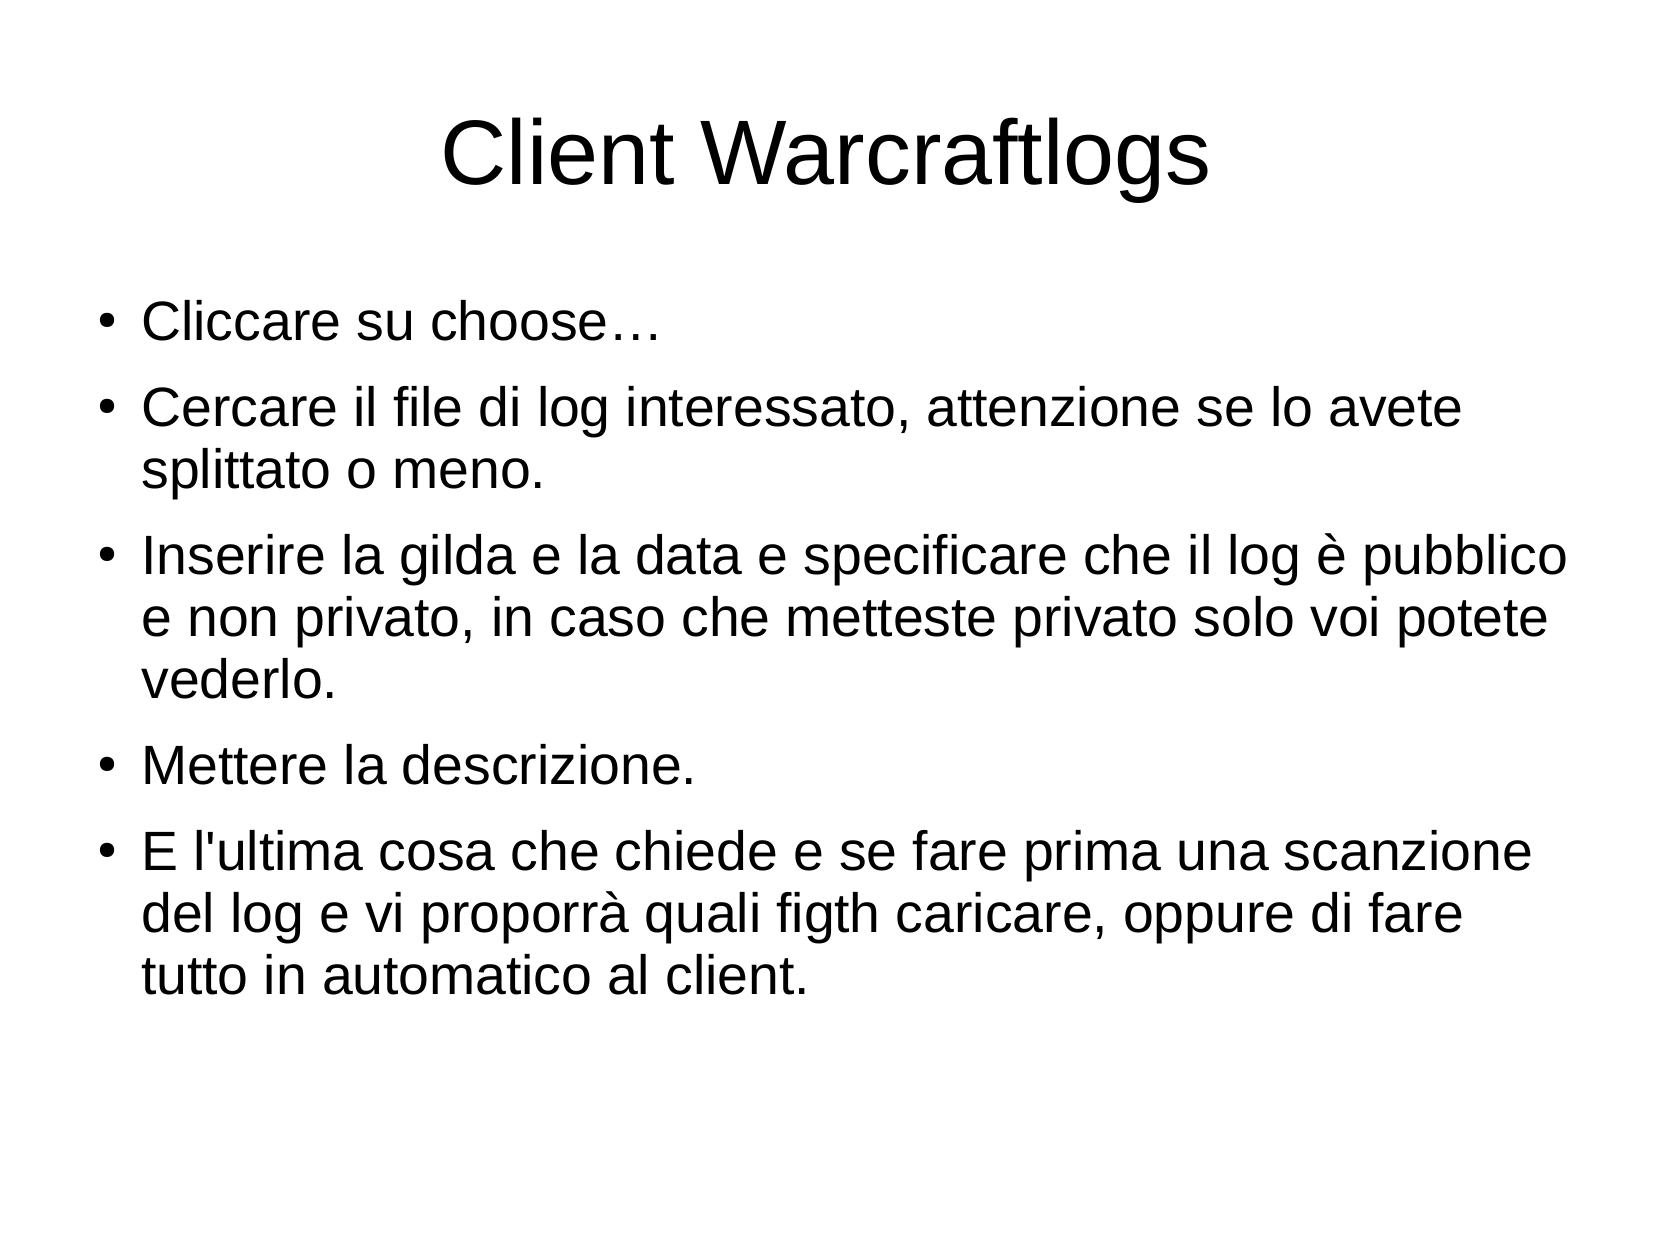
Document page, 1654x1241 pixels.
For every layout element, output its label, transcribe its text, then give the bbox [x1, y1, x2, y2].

title Client Warcraftlogs [82, 49, 1571, 257]
list Cliccare su choose… Cercare il file di log interessato, attenzione se lo avete splittato o meno. Inserire la gilda e la data e specificare che il log è pubblico e non privato, in caso che metteste privato solo voi potete vederlo. Mettere la descrizione. E l'ultima cosa che chiede e se fare prima una scanzione del log e vi proporrà quali figth caricare, oppure di fare tutto in automatico al client. [82, 290, 1571, 1010]
